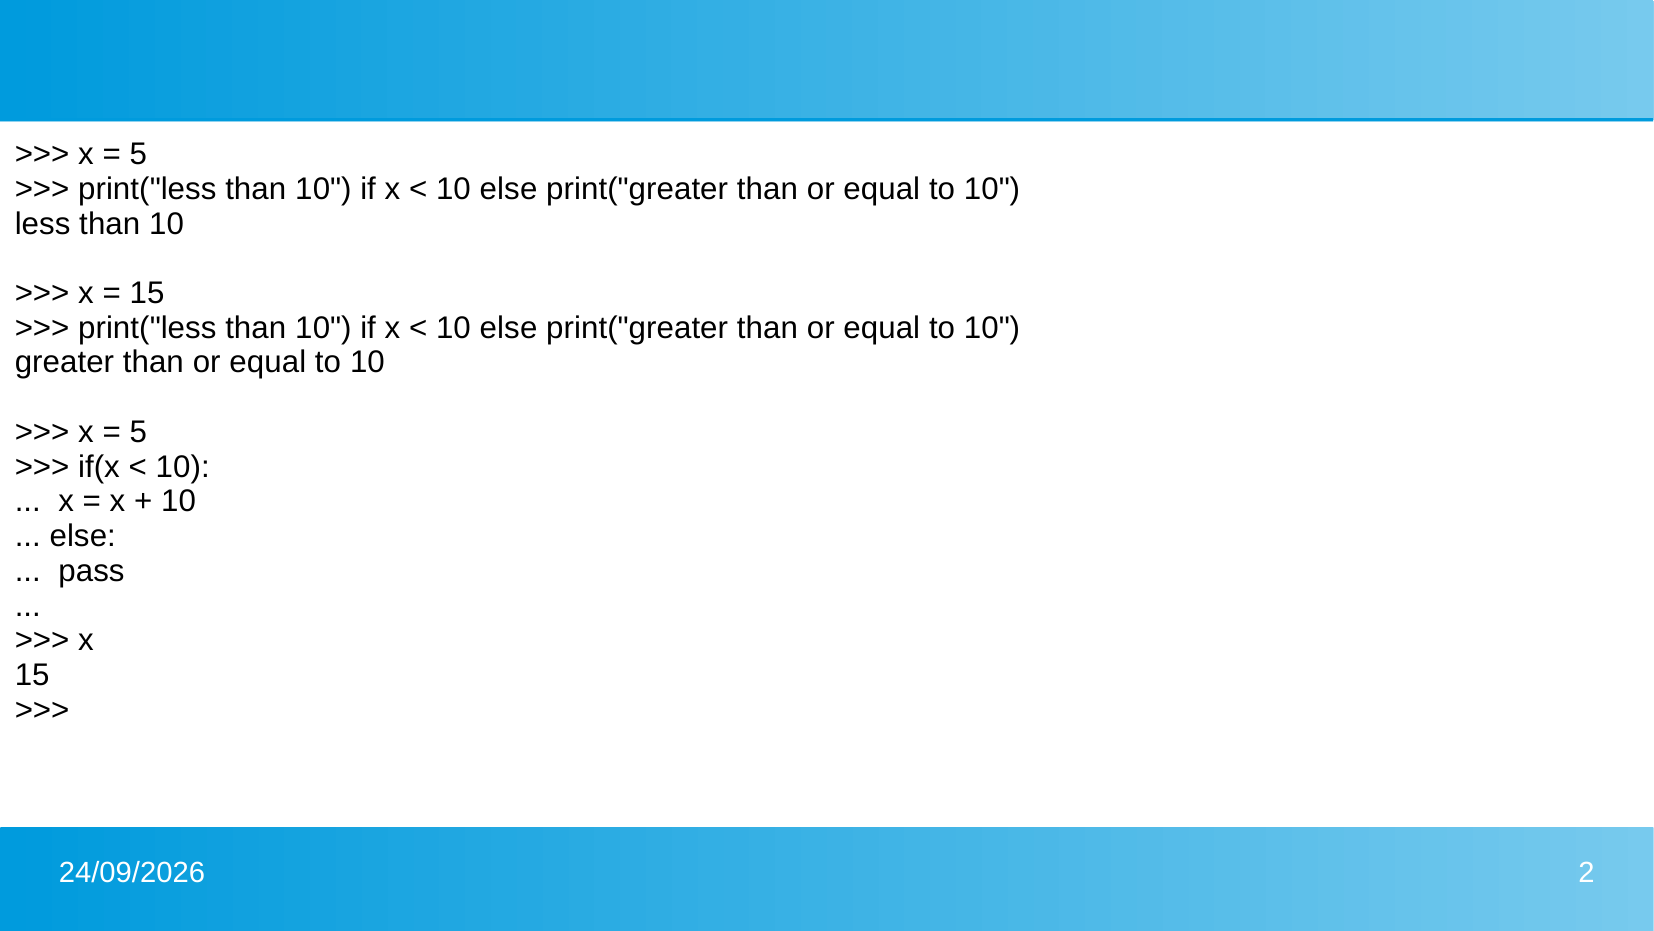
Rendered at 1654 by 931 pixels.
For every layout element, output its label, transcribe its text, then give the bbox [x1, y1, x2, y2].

text_box >>> x = 5 >>> print("less than 10") if x < 10 else print("greater than or equal to 10") less than 10 >>> x = 15 >>> print("less than 10") if x < 10 else print("greater than or equal to 10") greater than or equal to 10 >>> x = 5 >>> if(x < 10): ... x = x + 10 ... else: ... pass ... >>> x 15 >>> [0, 129, 1625, 931]
